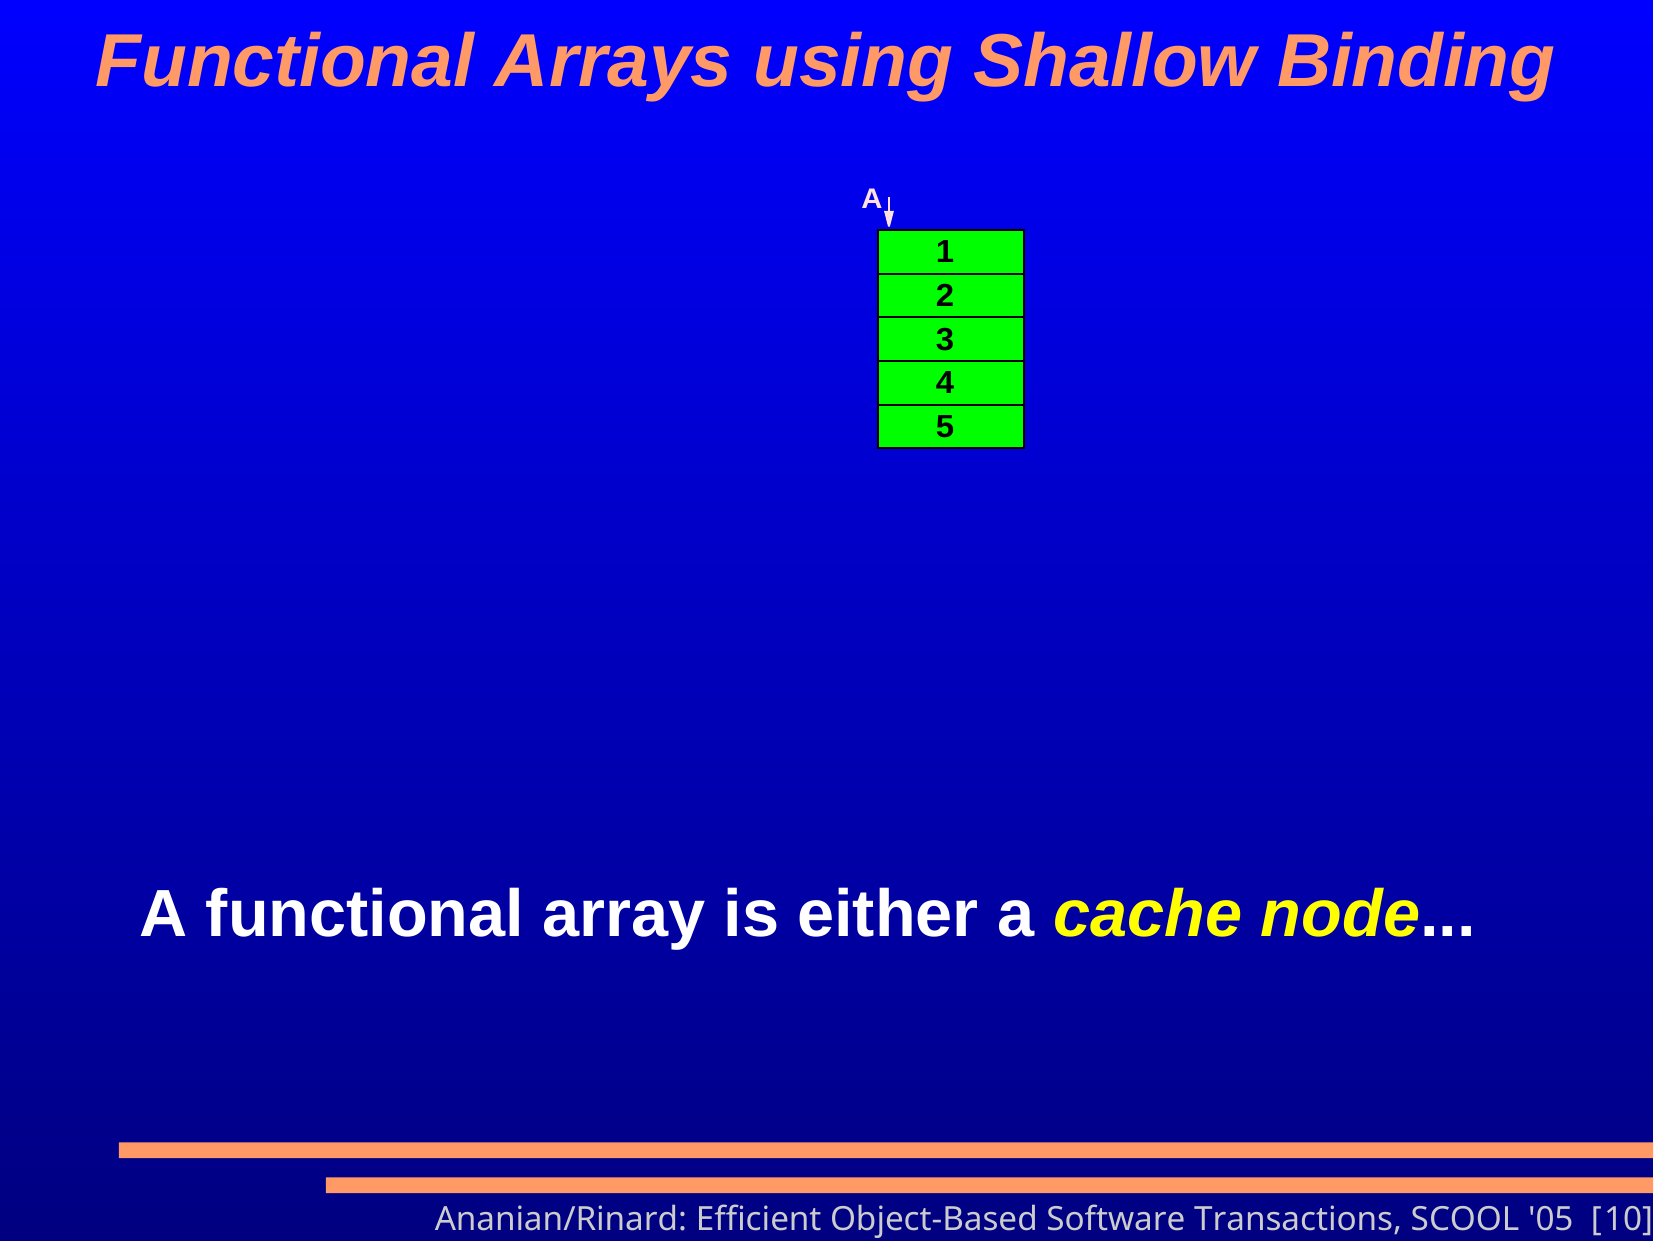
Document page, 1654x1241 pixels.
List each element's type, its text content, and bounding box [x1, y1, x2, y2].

title Functional Arrays using Shallow Binding [0, 0, 1653, 121]
picture [421, 175, 1278, 476]
list A functional array is either a cache node... [121, 875, 1561, 1133]
